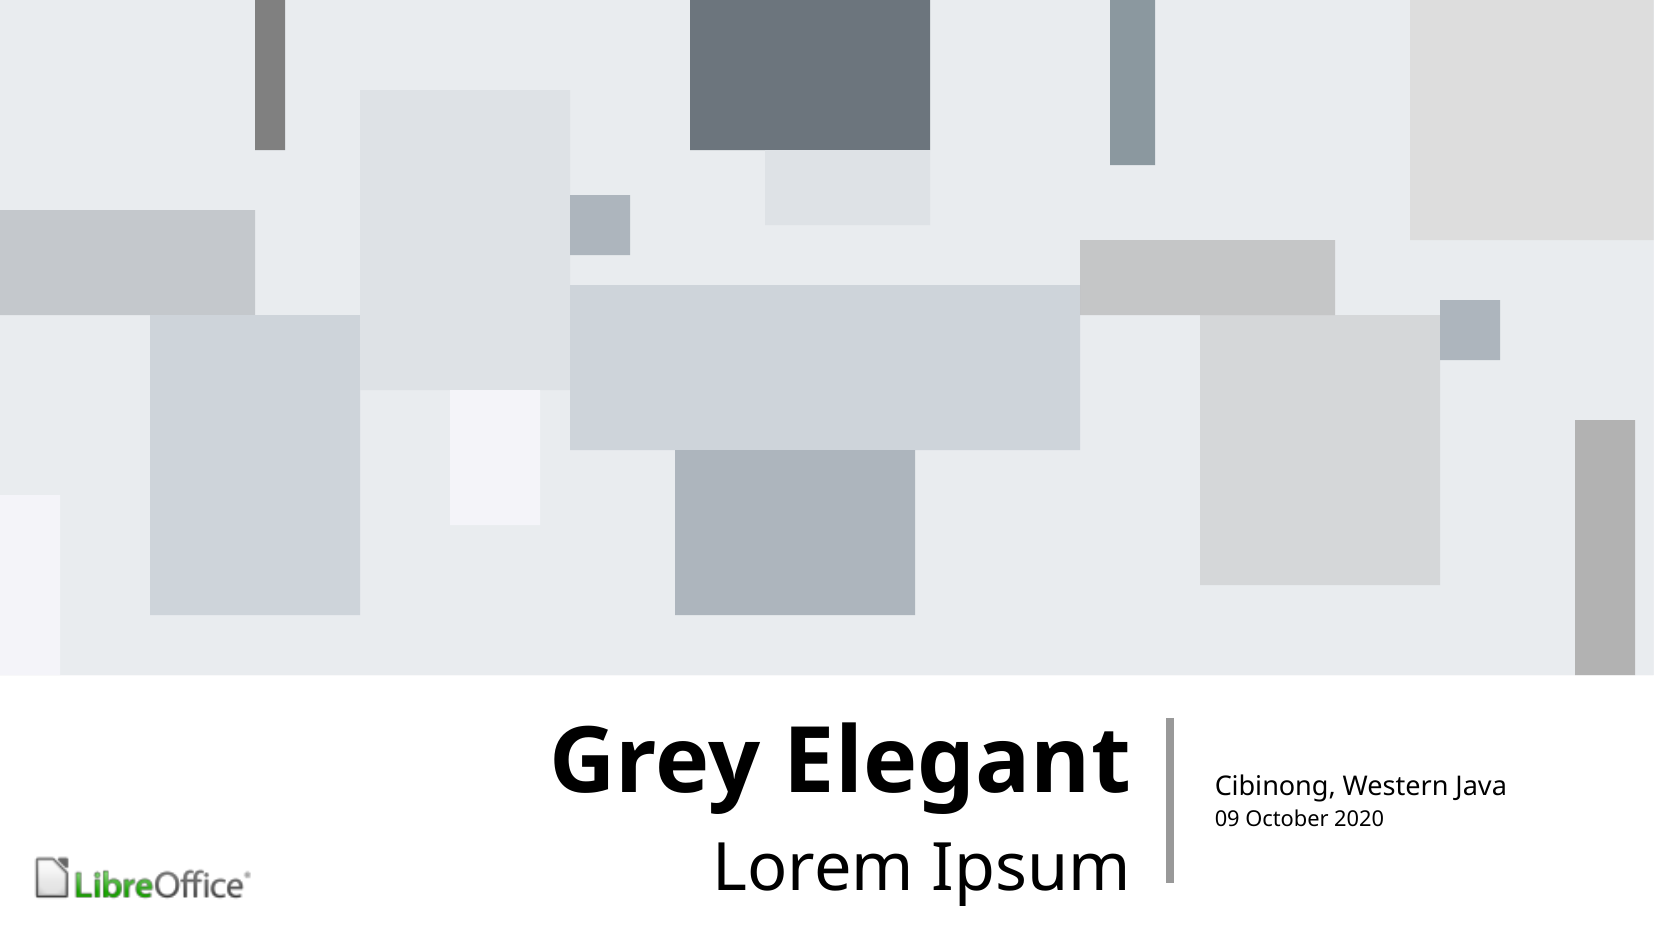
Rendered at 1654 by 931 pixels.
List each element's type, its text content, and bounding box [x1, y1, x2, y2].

text_box Cibinong, Western Java 09 October 2020 [1200, 759, 1591, 841]
subtitle Lorem Ipsum [262, 819, 1132, 911]
title Grey Elegant [262, 693, 1132, 819]
picture [30, 852, 256, 903]
